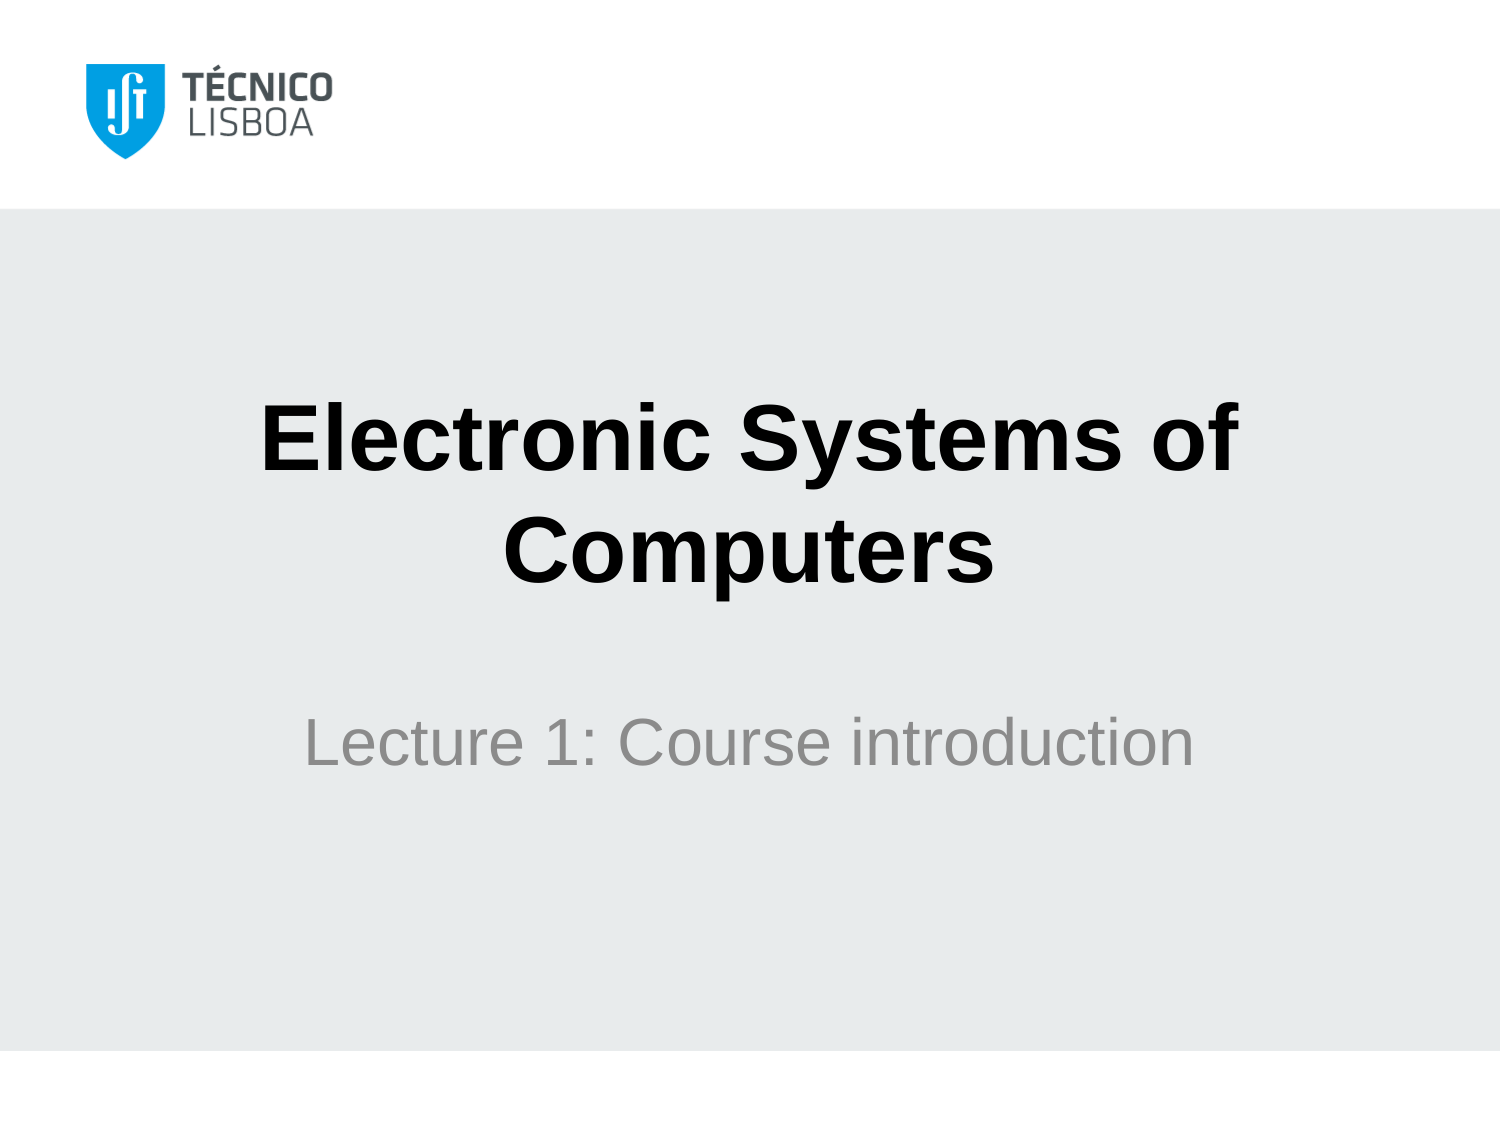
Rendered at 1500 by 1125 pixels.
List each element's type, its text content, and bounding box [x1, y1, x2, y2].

subtitle Lecture 1: Course introduction [121, 691, 1378, 894]
picture [0, 0, 1500, 1125]
title Electronic Systems of Computers [121, 322, 1378, 655]
